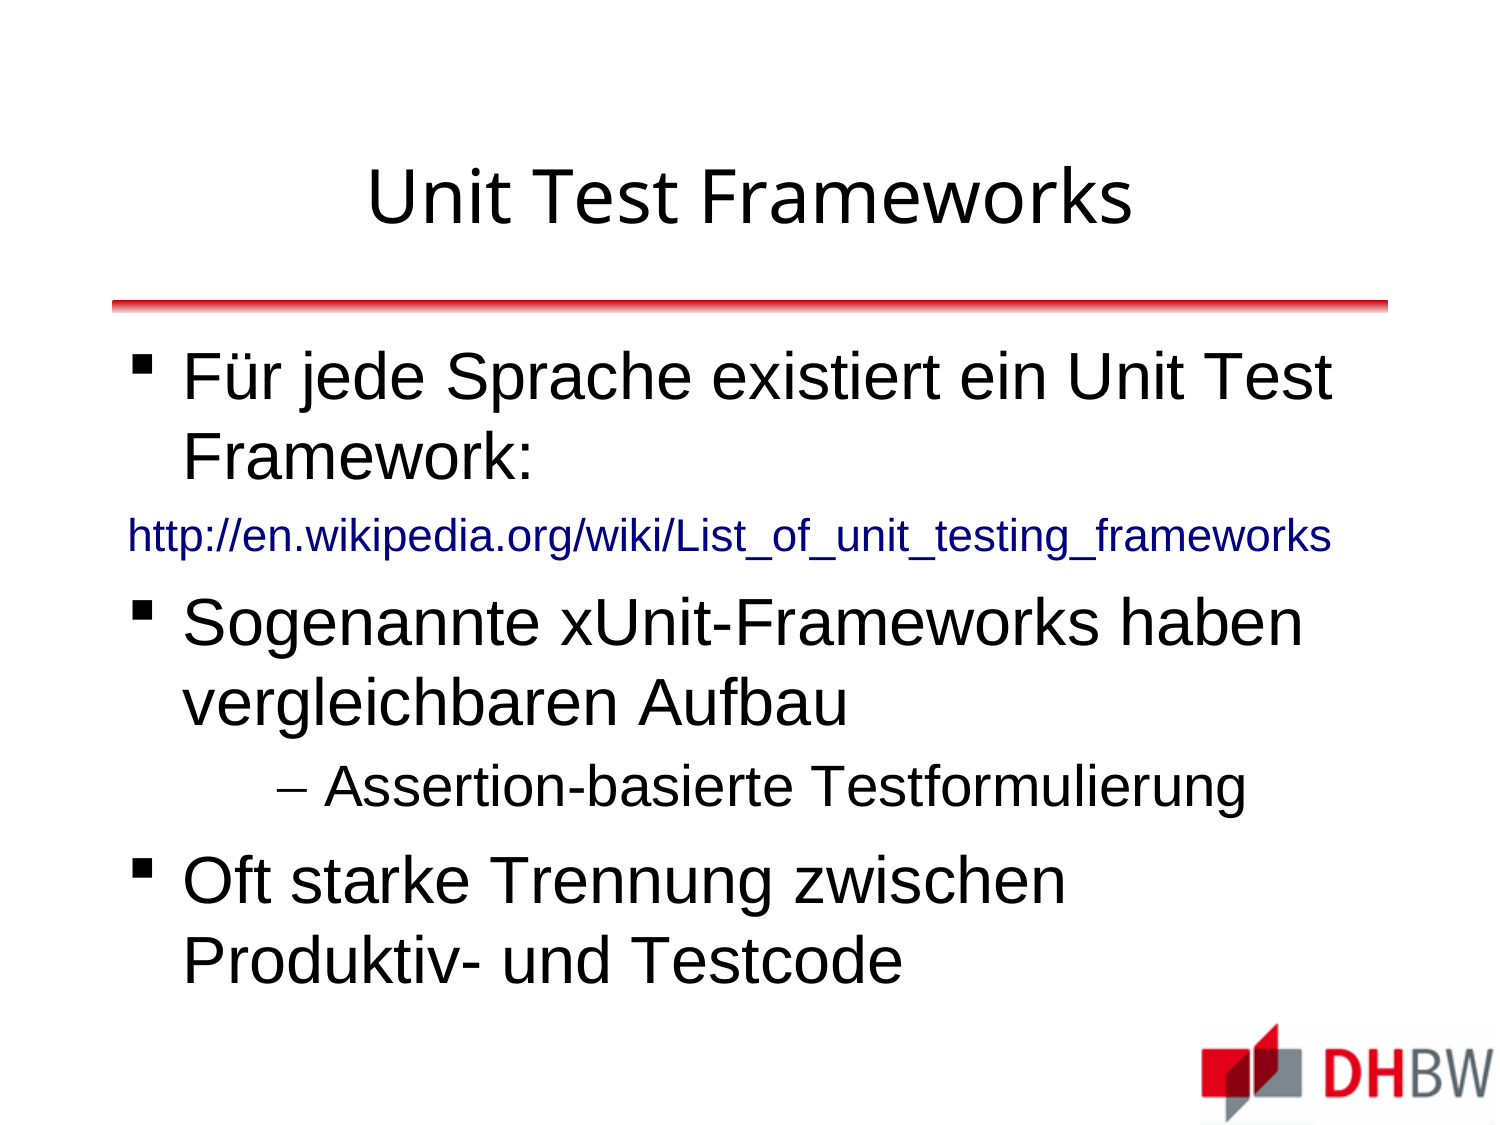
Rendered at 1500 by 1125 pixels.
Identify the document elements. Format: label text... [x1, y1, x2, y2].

picture [1200, 1021, 1495, 1125]
list Für jede Sprache existiert ein Unit Test Framework: http://en.wikipedia.org/wiki/List_of_unit_testing_frameworks Sogenannte xUnit-Frameworks haben vergleichbaren Aufbau Assertion-basierte Testformulierung Oft starke Trennung zwischen Produktiv- und Testcode [112, 324, 1388, 1051]
title Unit Test Frameworks [112, 99, 1388, 288]
